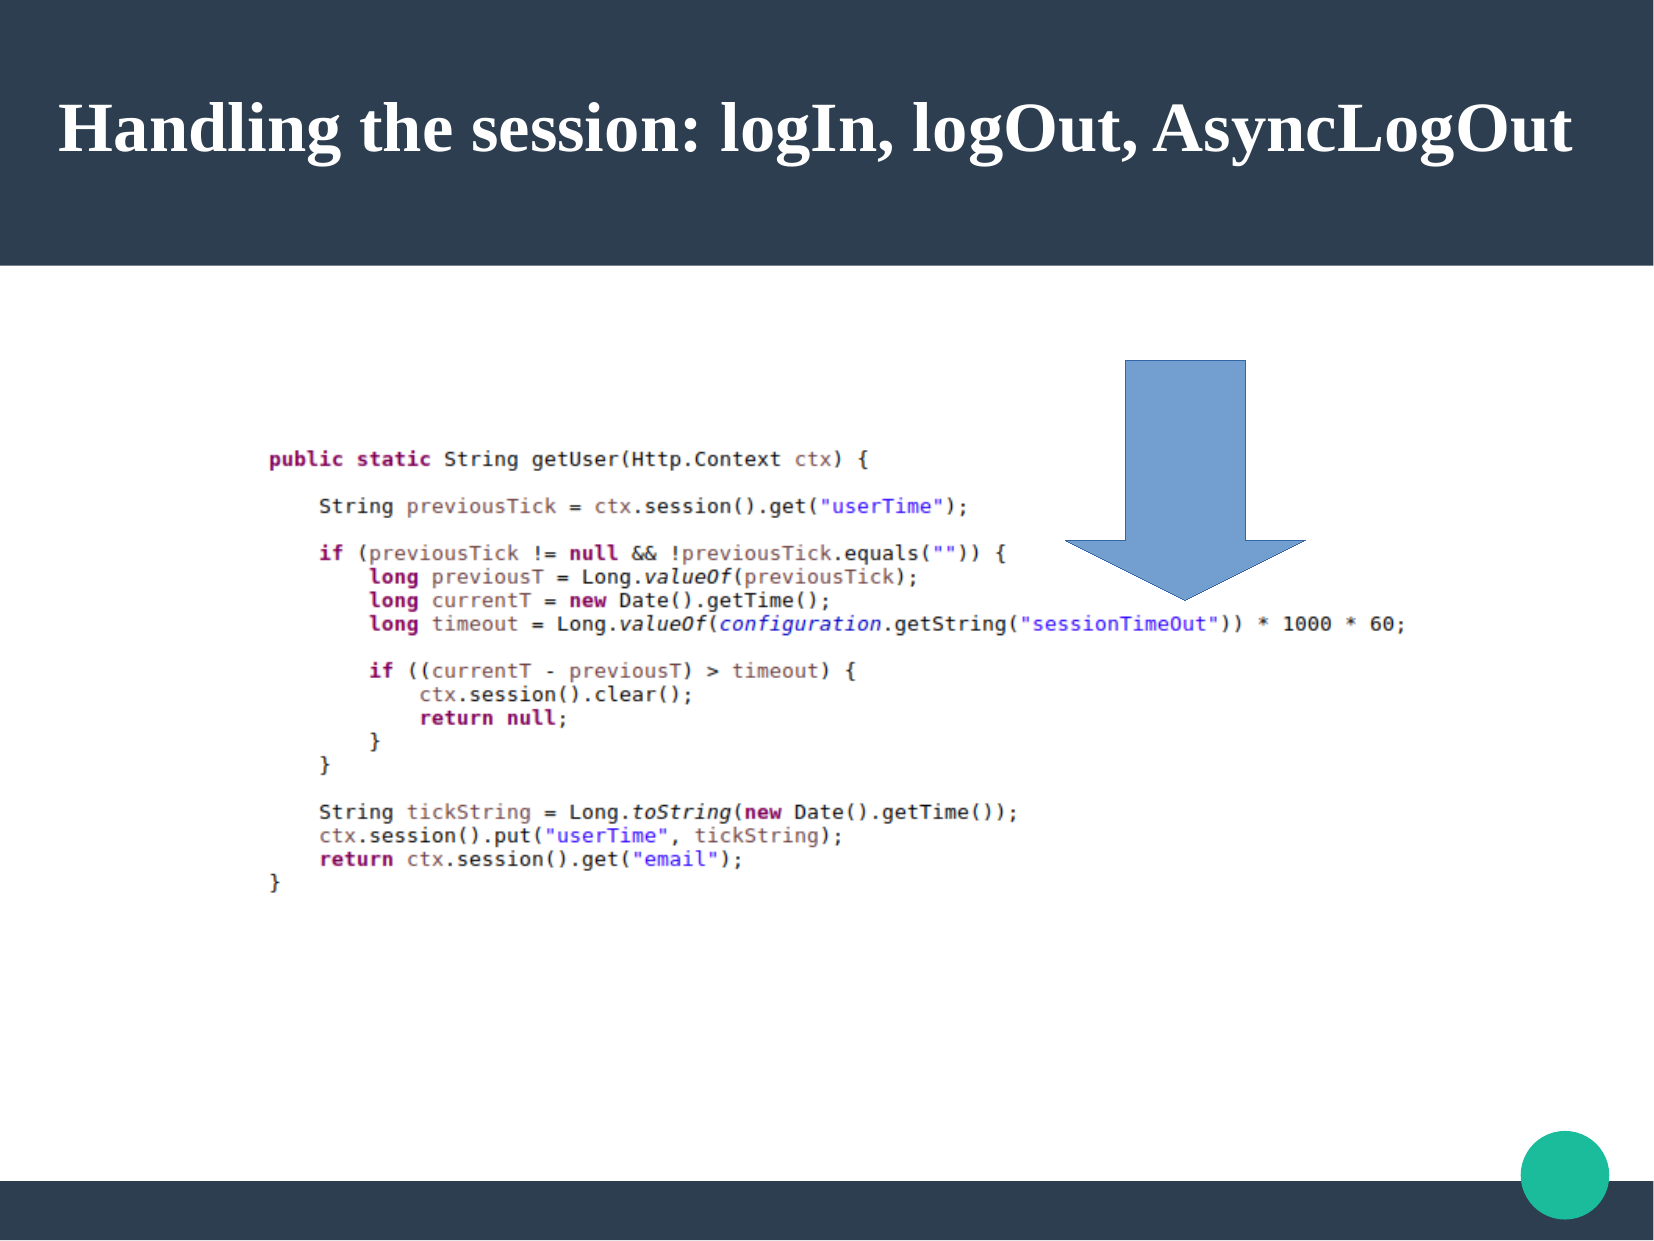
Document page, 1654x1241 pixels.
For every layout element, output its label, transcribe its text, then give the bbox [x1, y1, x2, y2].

text_box [1065, 360, 1306, 601]
title Handling the session: logIn, logOut, AsyncLogOut [59, 49, 1595, 207]
picture [216, 449, 1442, 907]
